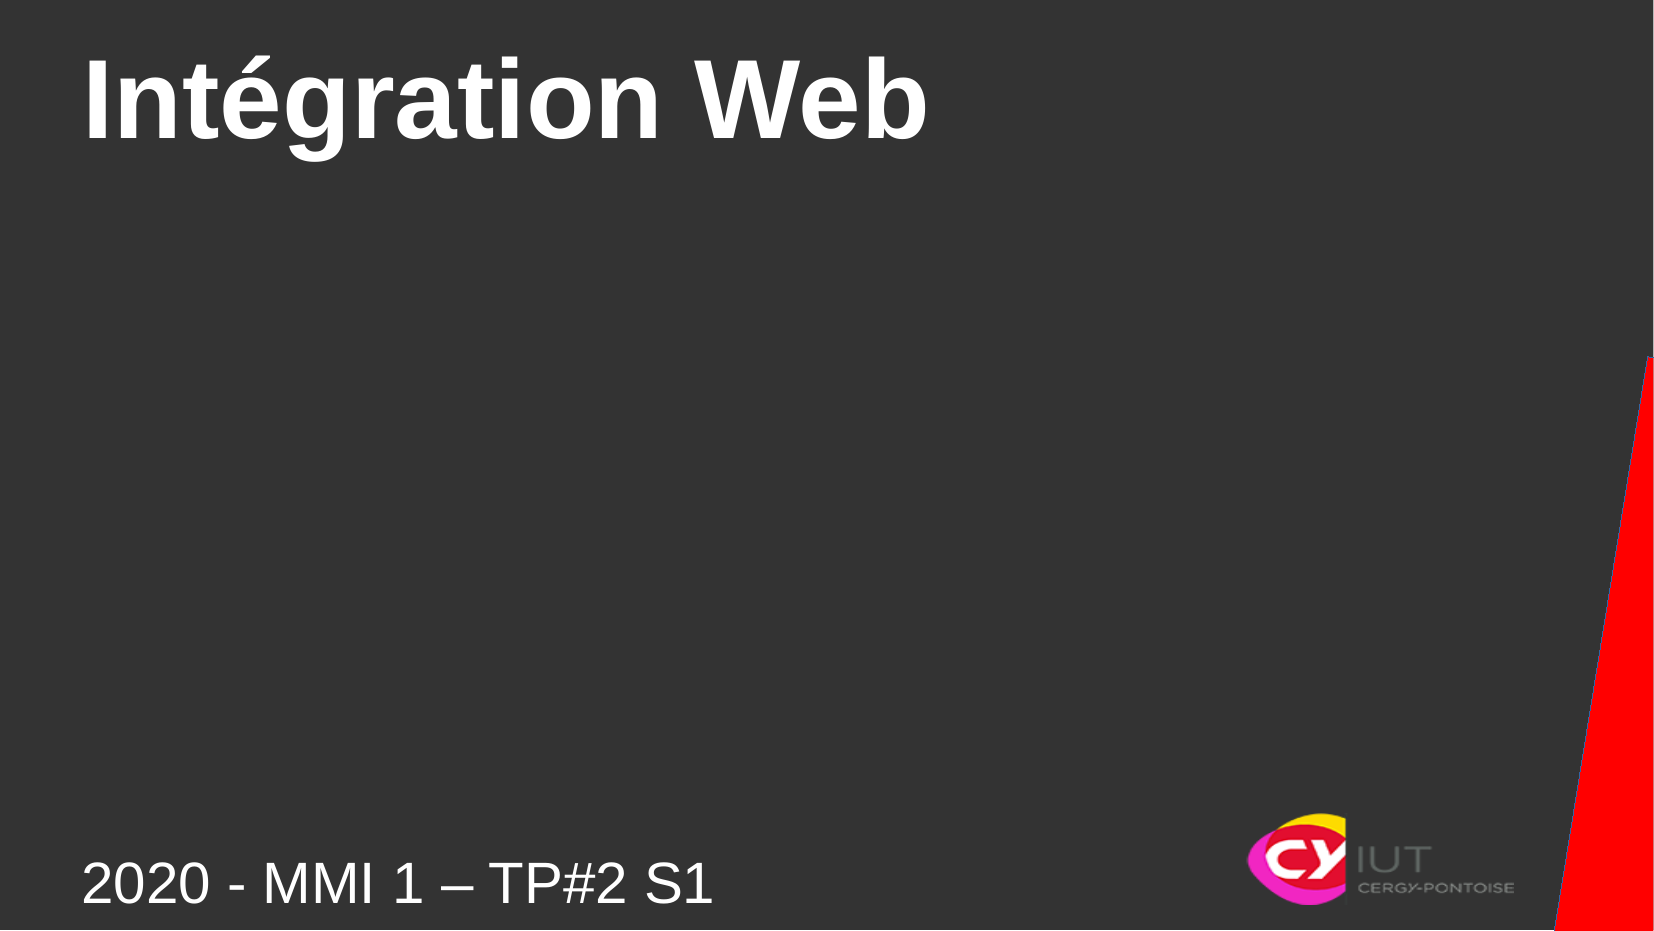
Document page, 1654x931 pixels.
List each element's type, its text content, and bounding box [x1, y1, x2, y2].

title Intégration Web [82, 36, 1571, 226]
title 2020 - MMI 1 – TP#2 S1 [81, 805, 1205, 931]
text_box [1554, 356, 1654, 931]
picture [1244, 812, 1514, 905]
